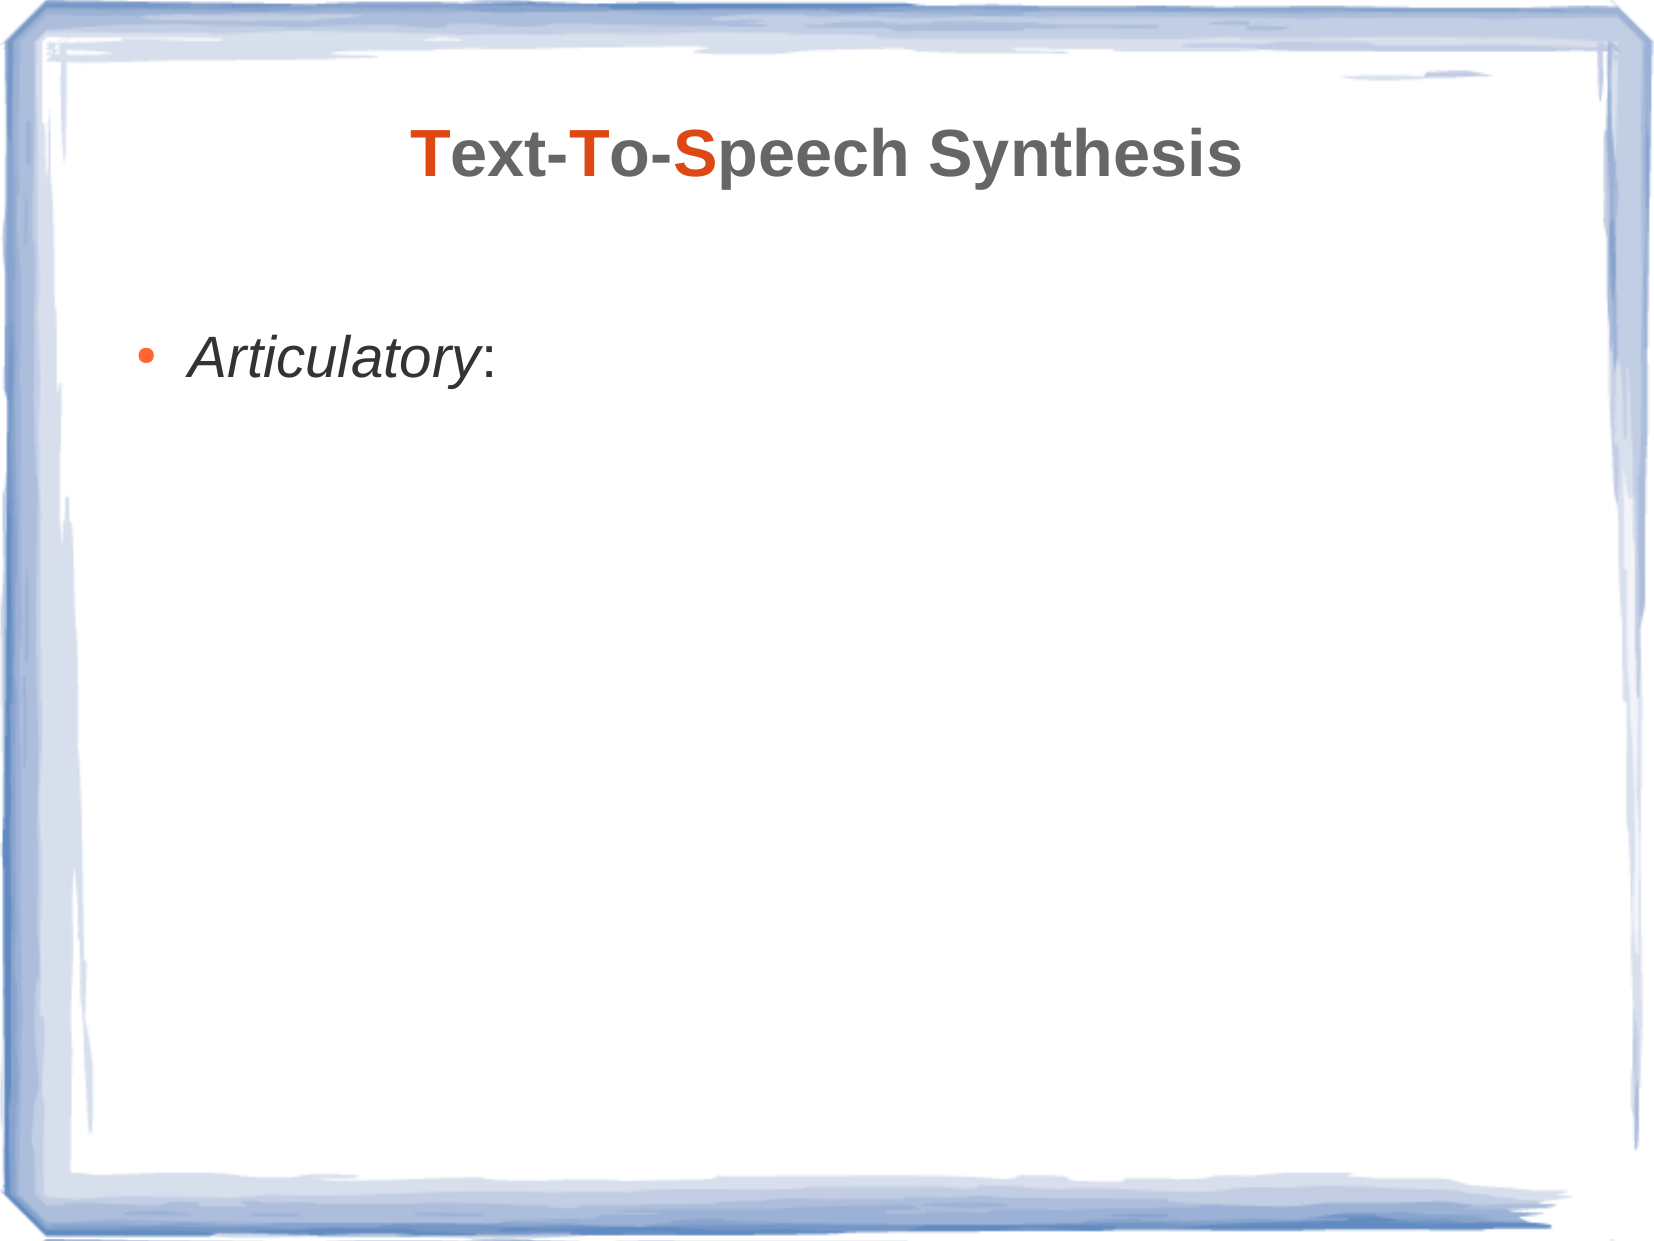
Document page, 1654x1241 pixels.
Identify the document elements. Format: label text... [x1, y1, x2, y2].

title Text-To-Speech Synthesis [82, 49, 1571, 257]
list Articulatory: [118, 324, 1571, 1045]
picture [0, 0, 1654, 1241]
